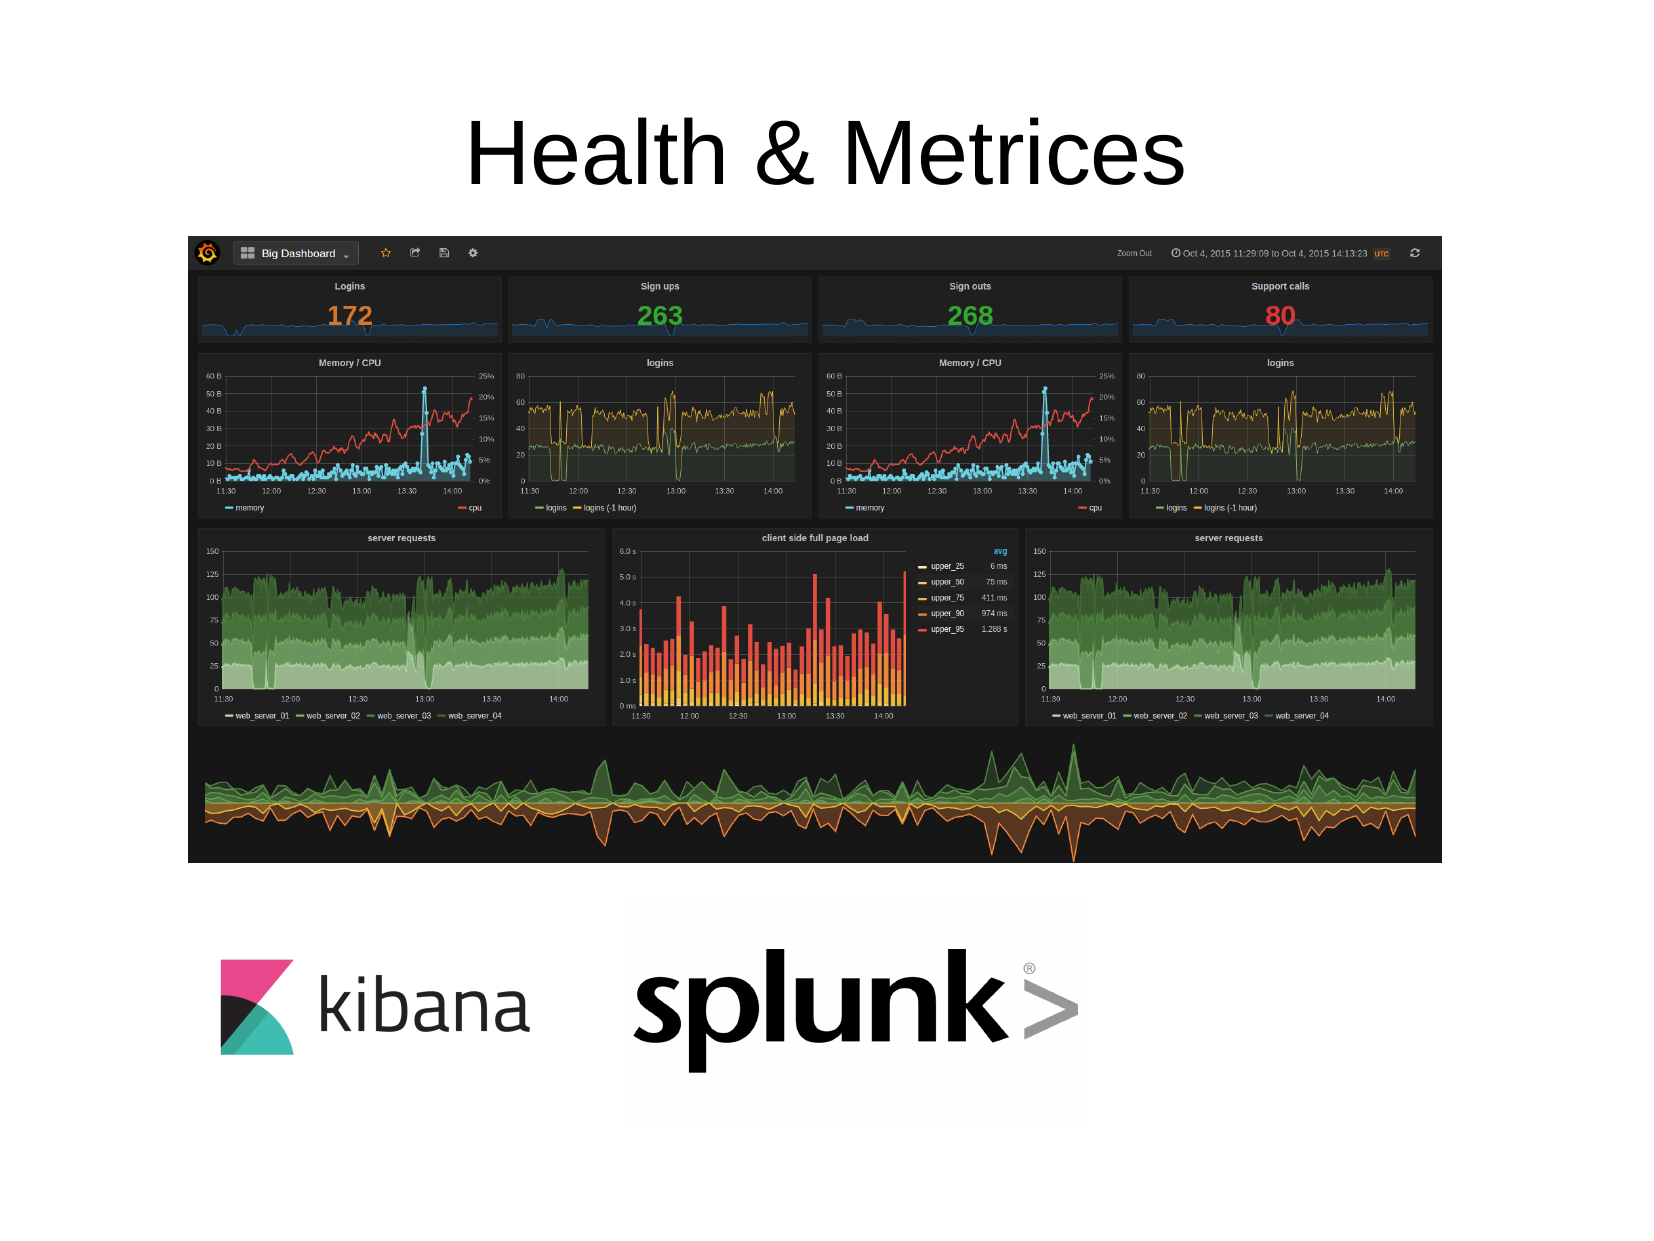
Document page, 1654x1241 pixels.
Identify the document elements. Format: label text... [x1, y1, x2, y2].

picture [188, 236, 1442, 863]
picture [187, 922, 563, 1094]
title Health & Metrices [82, 49, 1571, 257]
picture [624, 897, 1087, 1124]
